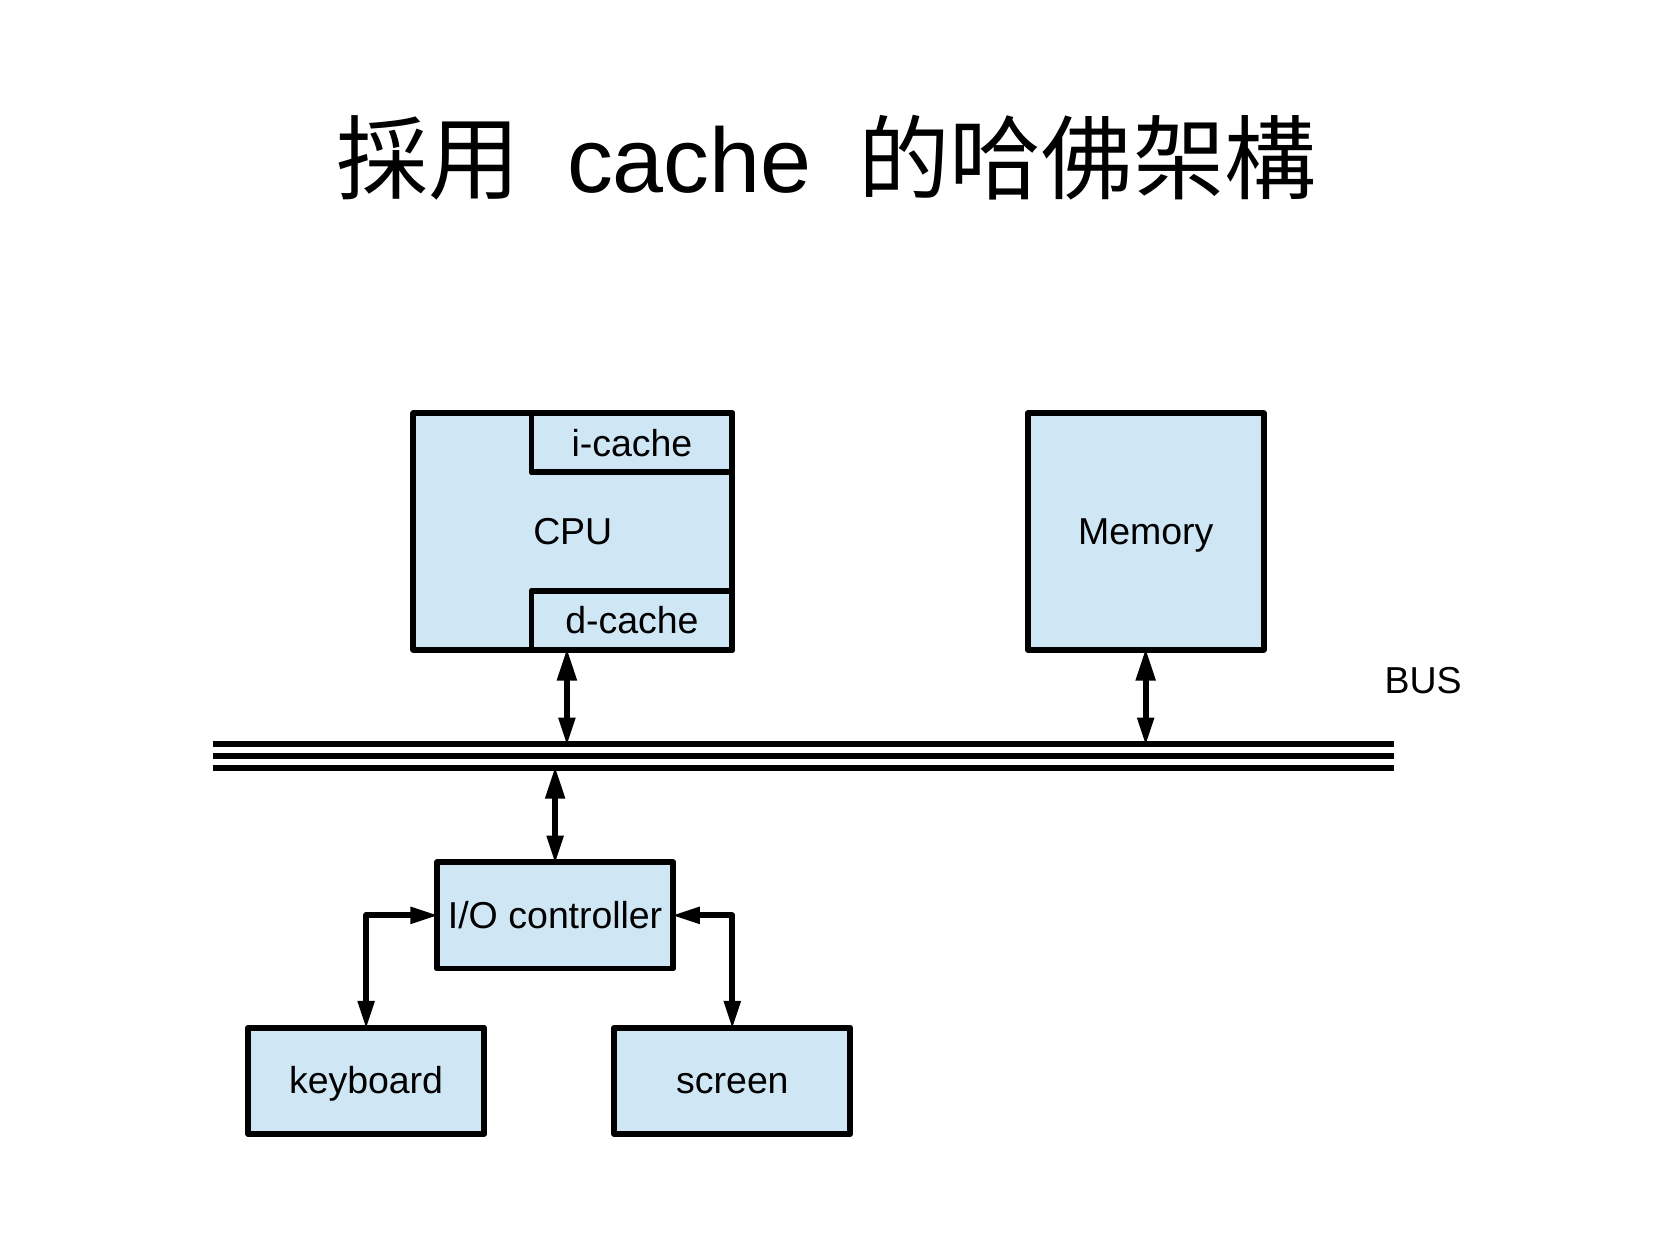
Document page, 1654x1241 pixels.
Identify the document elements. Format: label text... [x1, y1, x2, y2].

text_box Memory [1027, 413, 1264, 650]
text_box screen [614, 1027, 851, 1134]
text_box keyboard [248, 1027, 485, 1134]
text_box I/O controller [437, 862, 674, 969]
text_box d-cache [531, 590, 733, 650]
text_box CPU [413, 413, 733, 650]
text_box i-cache [531, 413, 733, 473]
title 採用 cache 的哈佛架構 [82, 49, 1571, 257]
text_box BUS [1369, 651, 1477, 709]
